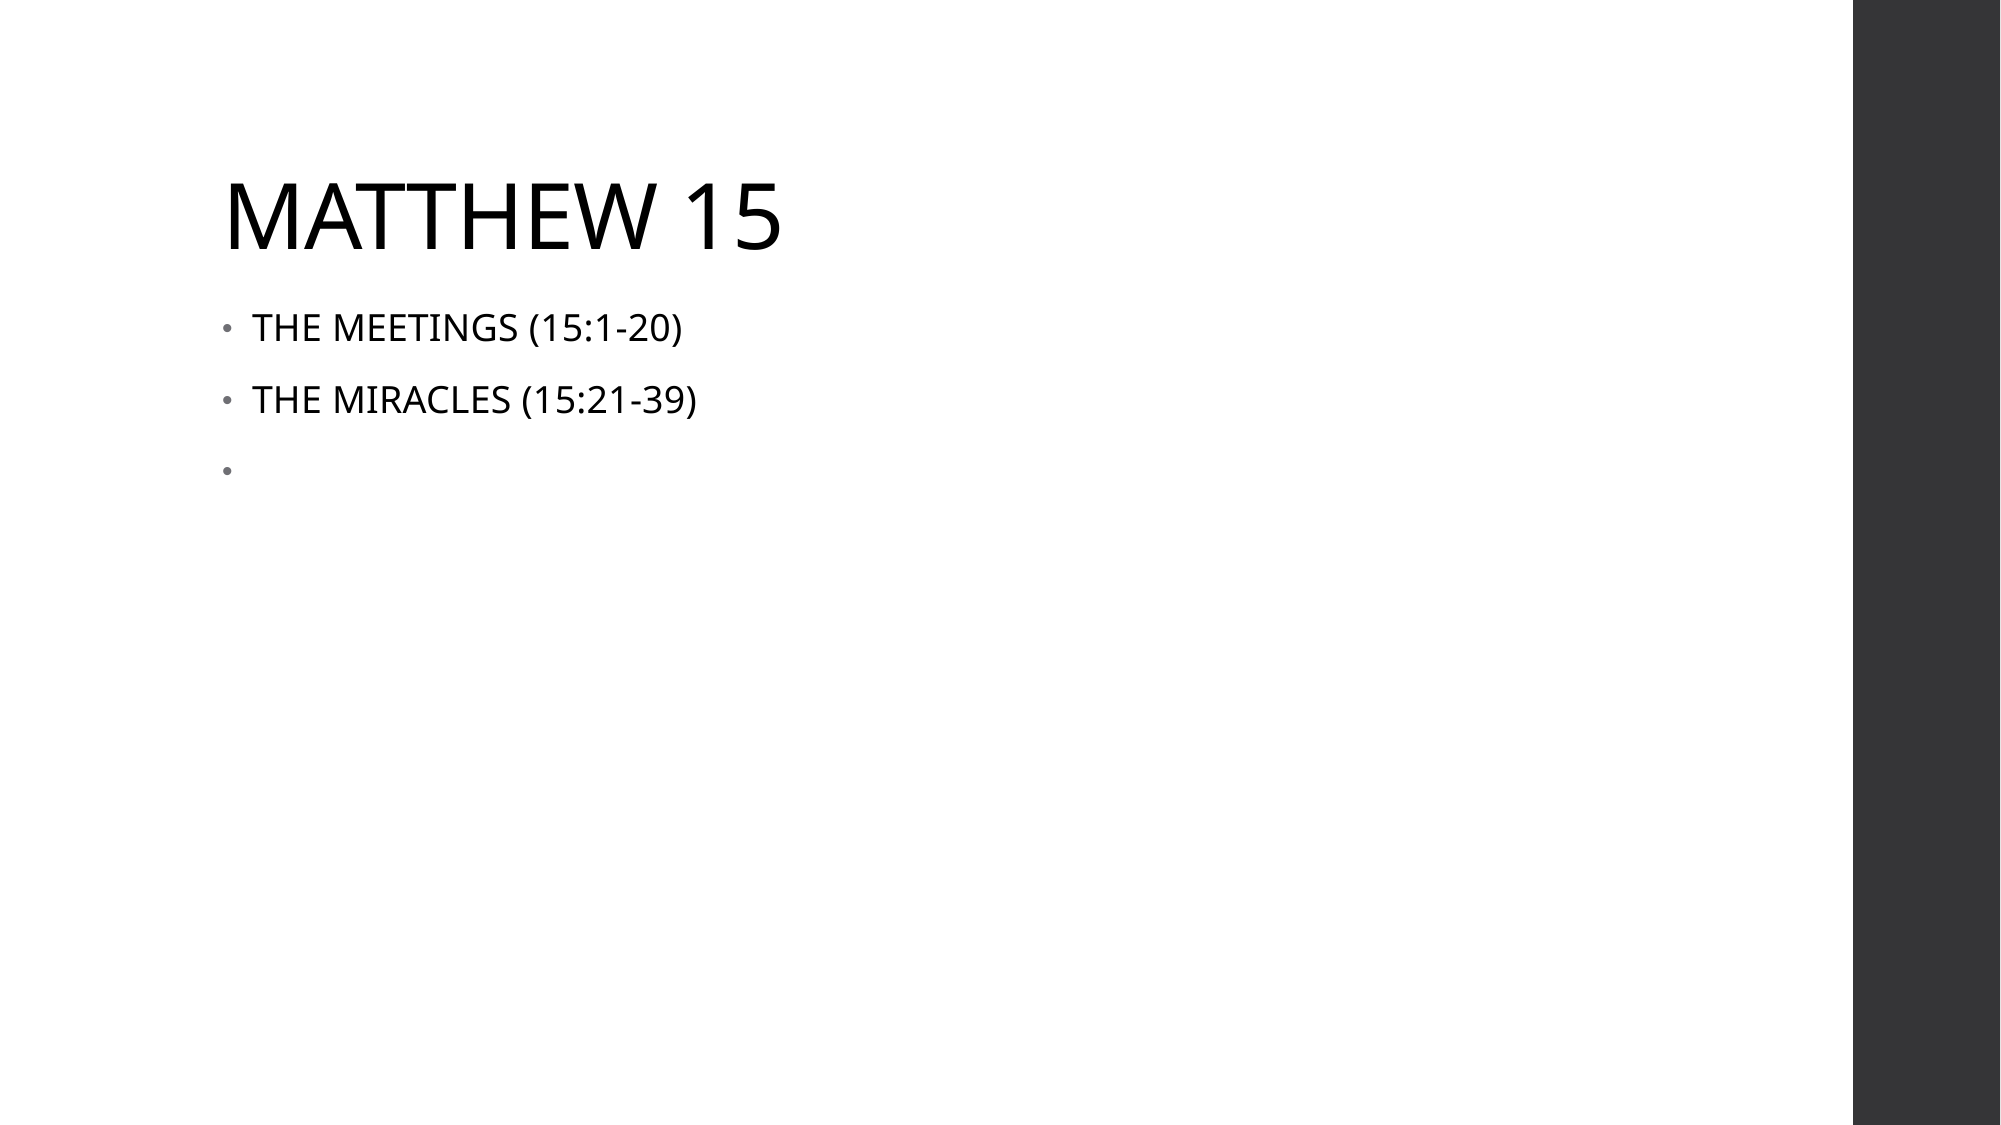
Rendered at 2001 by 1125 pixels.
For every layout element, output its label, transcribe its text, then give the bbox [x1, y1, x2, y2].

title MATTHEW 15 [206, 60, 1797, 278]
list THE MEETINGS (15:1-20) THE MIRACLES (15:21-39) [206, 299, 1617, 1014]
